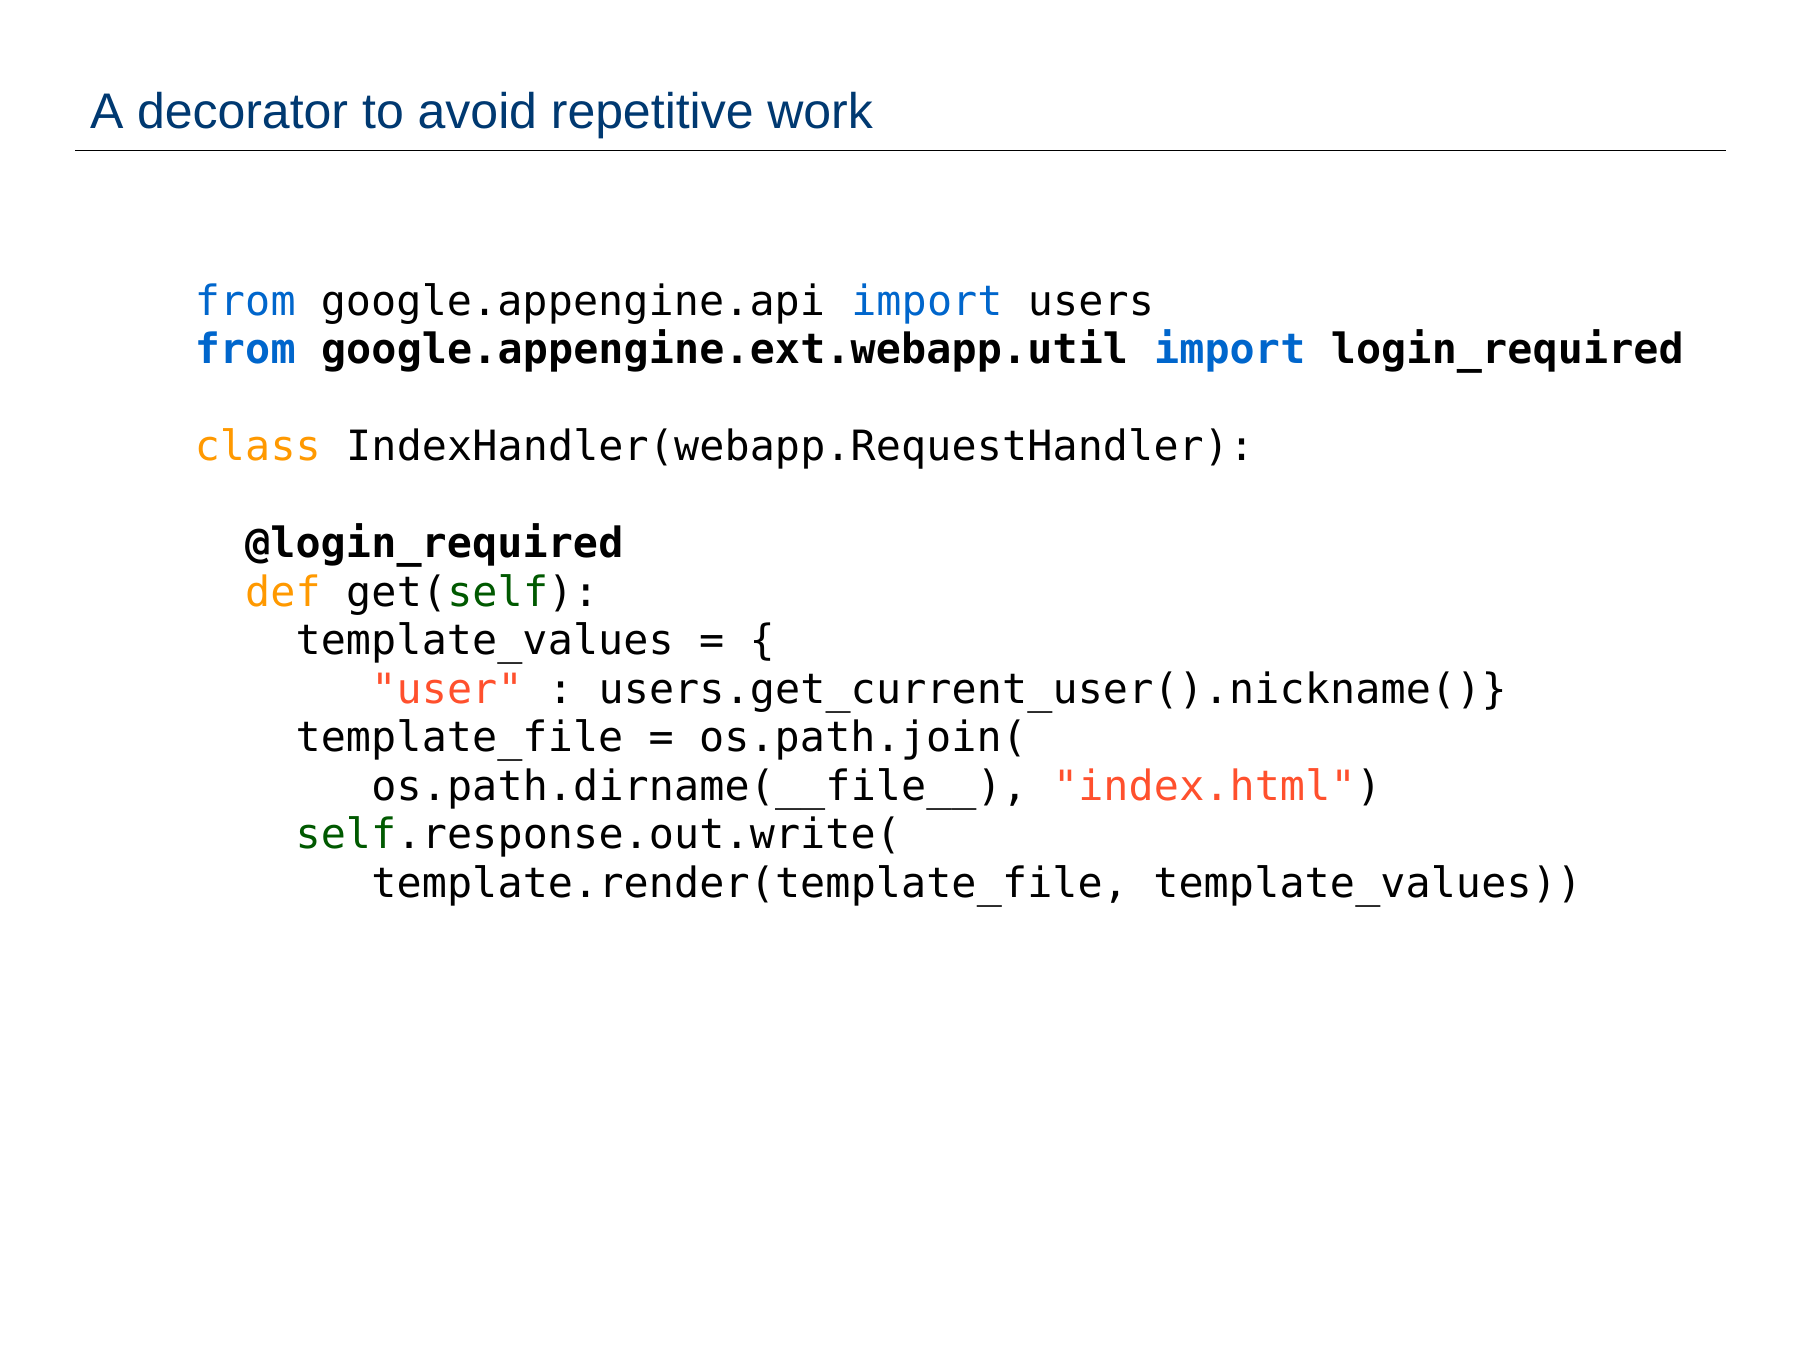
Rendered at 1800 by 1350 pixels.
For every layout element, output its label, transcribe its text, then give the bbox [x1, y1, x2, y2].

title A decorator to avoid repetitive work [90, 38, 1711, 147]
text_box from google.appengine.api import users from google.appengine.ext.webapp.util import login_required class IndexHandler(webapp.RequestHandler): @login_required def get(self): template_values = { "user" : users.get_current_user().nickname()} template_file = os.path.join( os.path.dirname(__file__), "index.html") self.response.out.write( template.render(template_file, template_values)) [179, 269, 1800, 1236]
